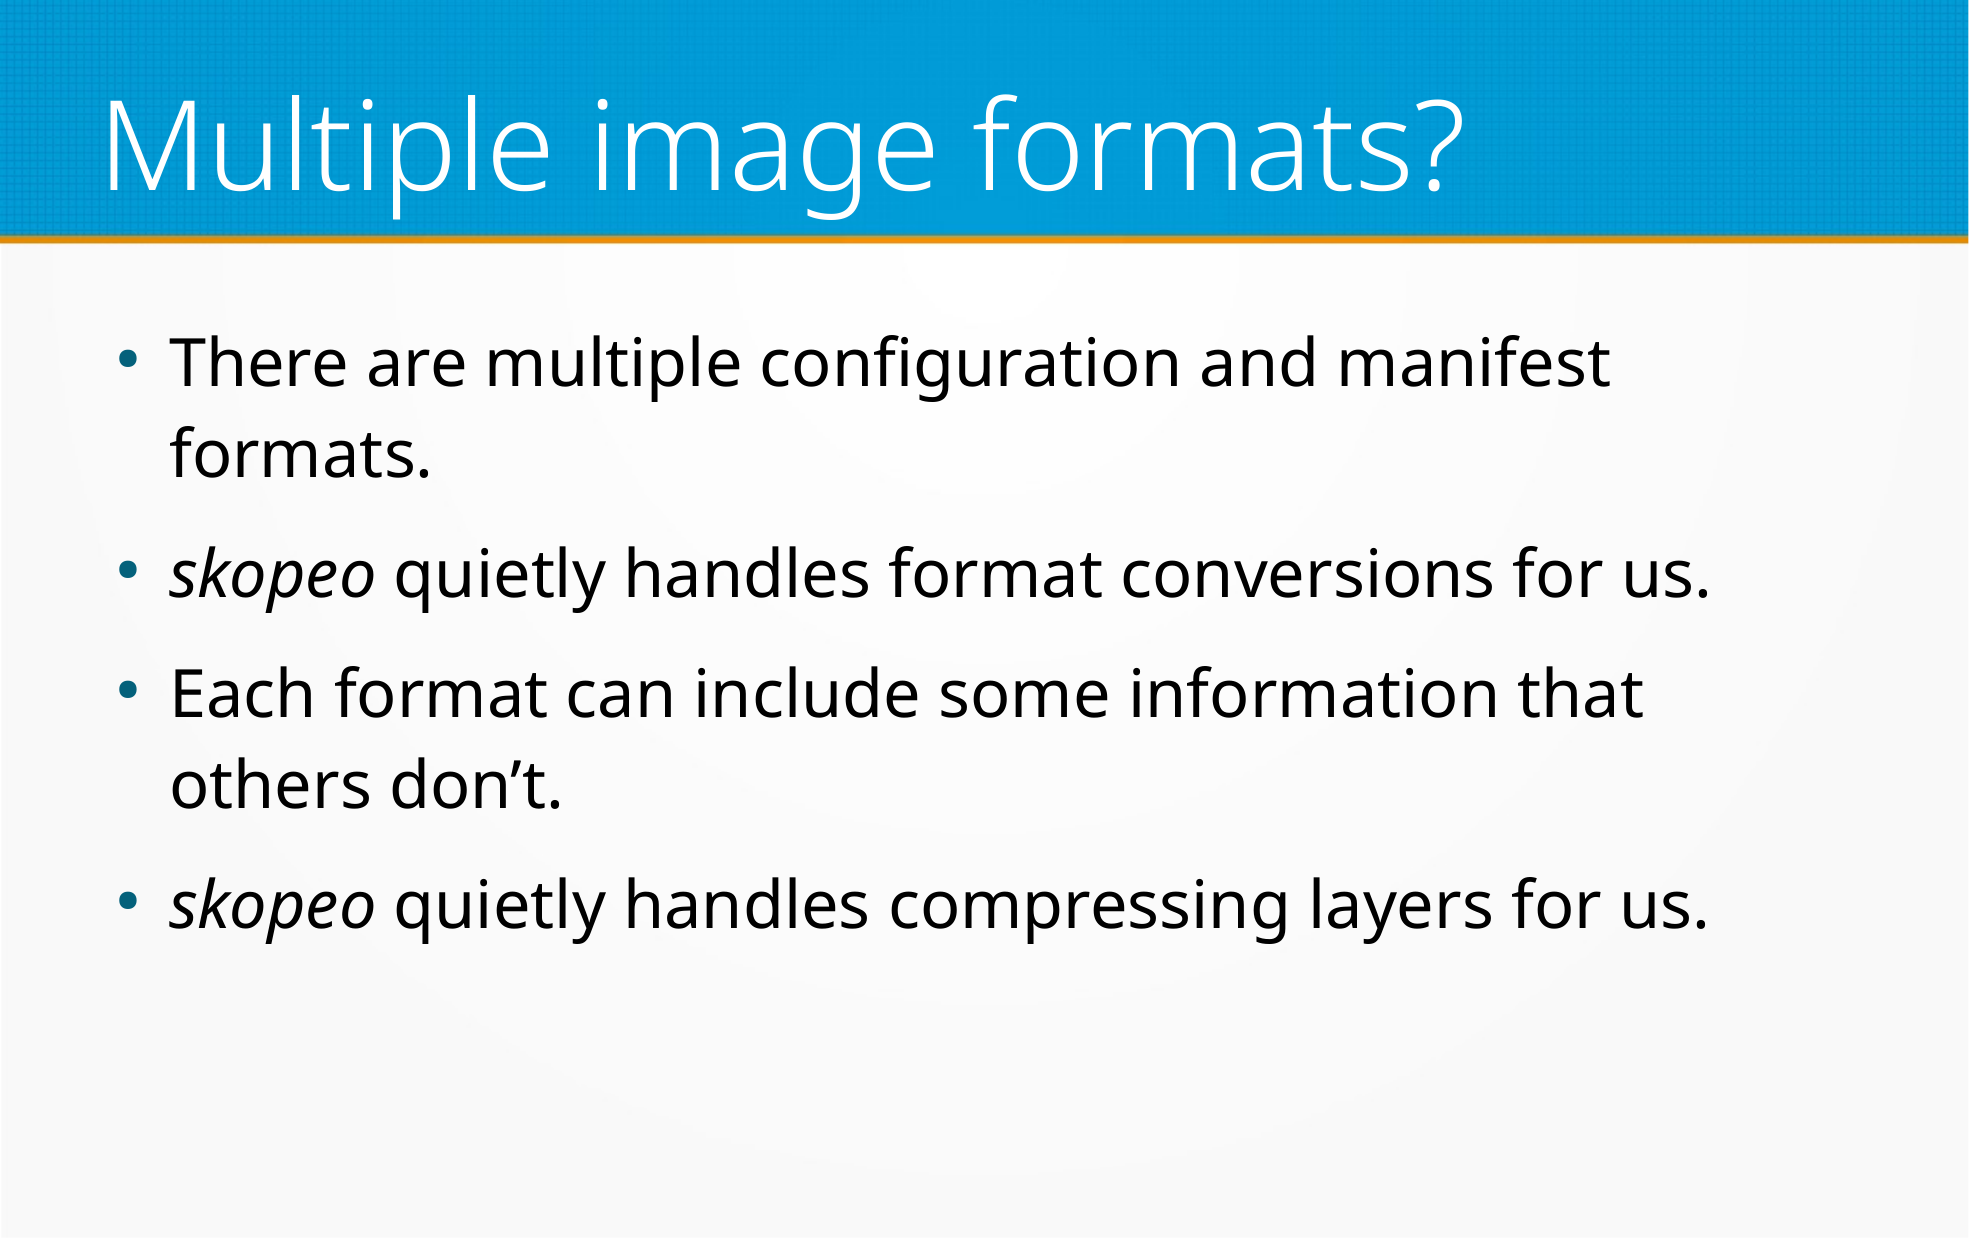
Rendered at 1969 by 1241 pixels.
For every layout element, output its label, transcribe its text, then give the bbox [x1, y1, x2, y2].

title Multiple image formats? [98, 19, 1870, 227]
picture [0, 233, 1969, 1241]
list There are multiple configuration and manifest formats. skopeo quietly handles format conversions for us. Each format can include some information that others don’t. skopeo quietly handles compressing layers for us. [98, 315, 1861, 1081]
